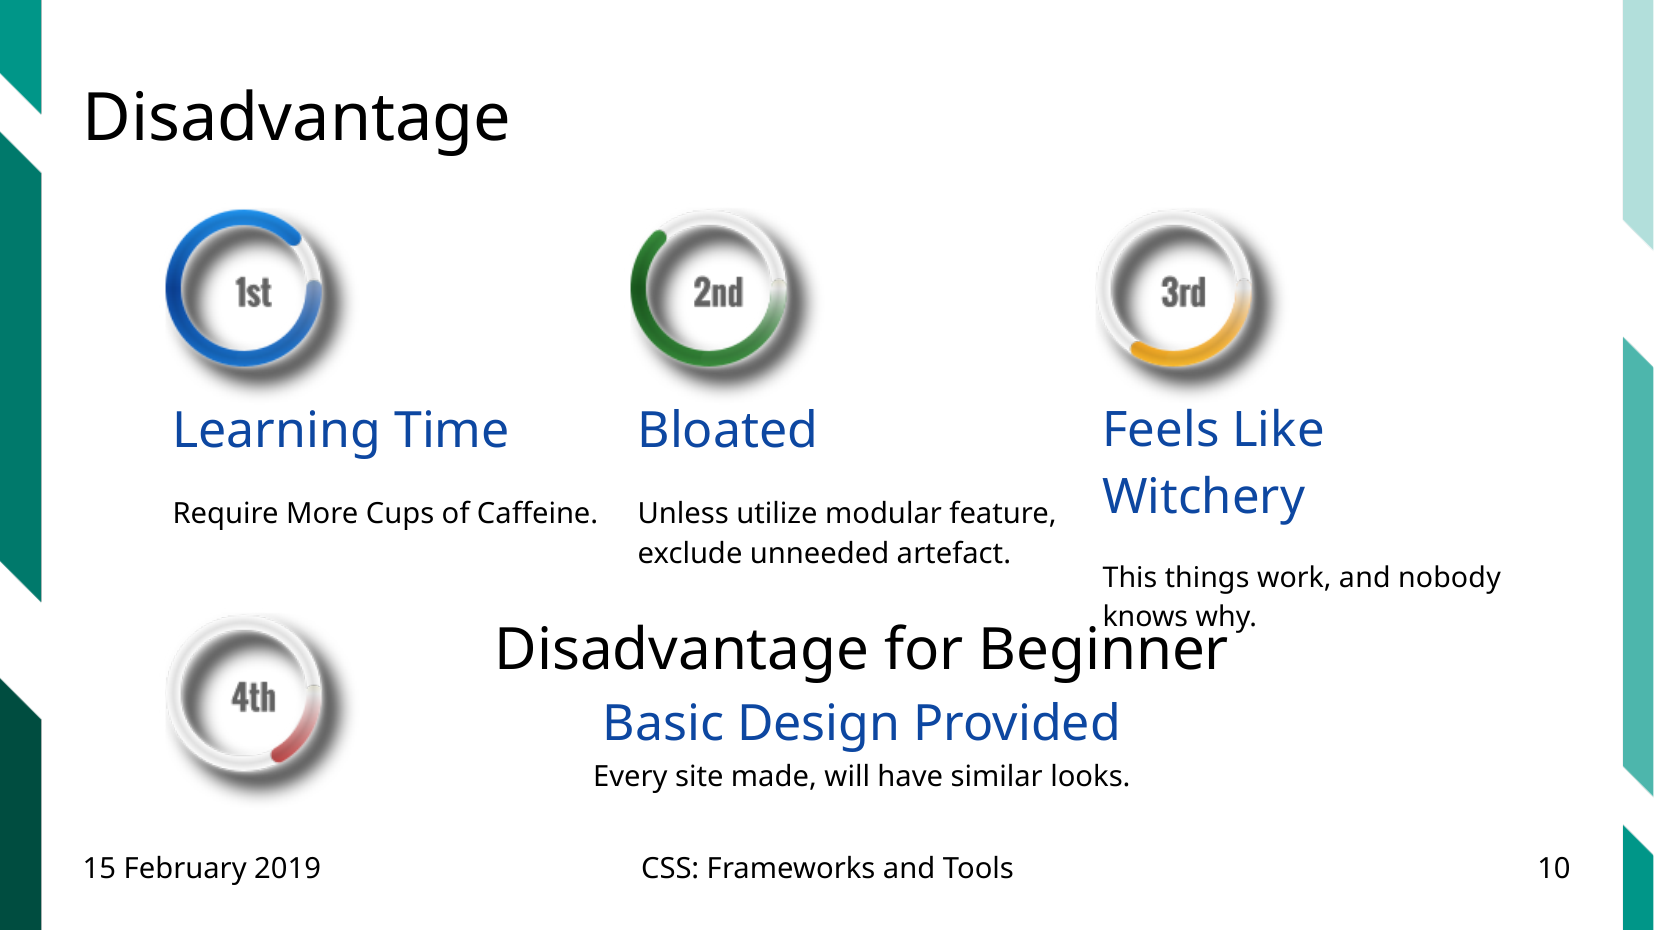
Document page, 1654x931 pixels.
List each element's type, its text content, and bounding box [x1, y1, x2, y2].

list Feels Like Witchery This things work, and nobody knows why. [1102, 394, 1531, 636]
title Disadvantage [82, 37, 1571, 193]
list Learning Time Require More Cups of Caffeine. [172, 394, 623, 636]
picture [0, 0, 1654, 930]
list Bloated Unless utilize modular feature, exclude unneeded artefact. [637, 394, 1088, 600]
text_box Disadvantage for Beginner Basic Design Provided Every site made, will have similar looks. [480, 600, 1169, 788]
